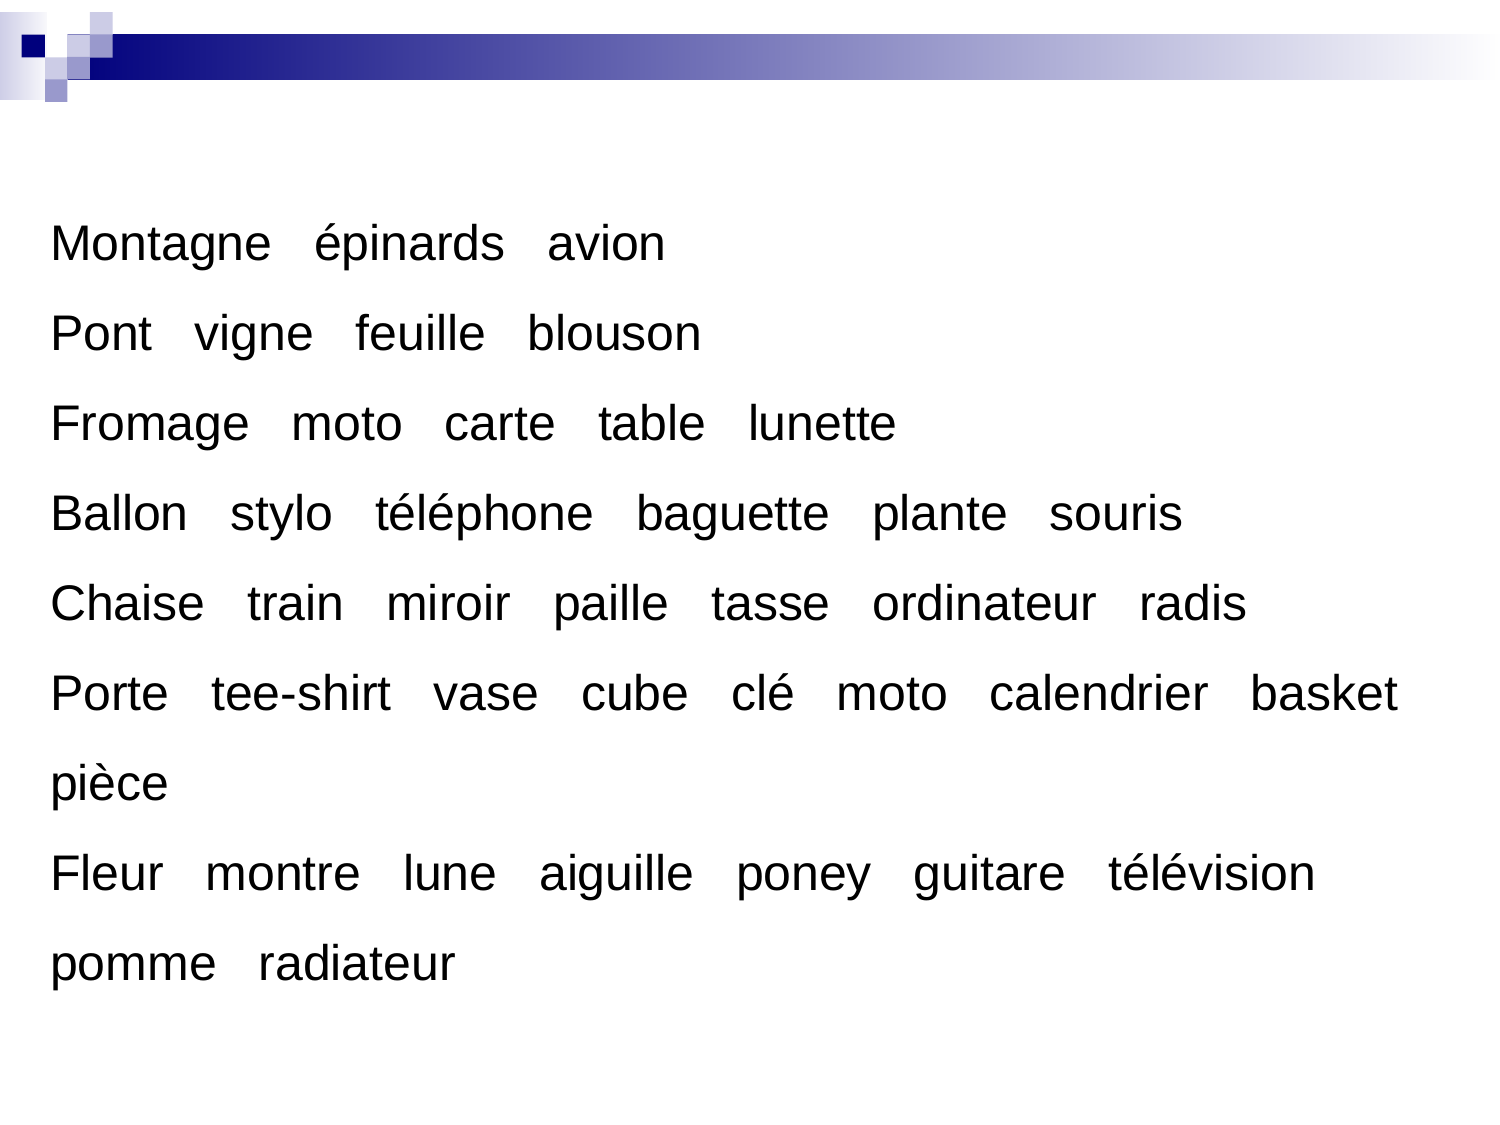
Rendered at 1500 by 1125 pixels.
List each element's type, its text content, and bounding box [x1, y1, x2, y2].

text_box Montagne épinards avion Pont vigne feuille blouson Fromage moto carte table lunette Ballon stylo téléphone baguette plante souris Chaise train miroir paille tasse ordinateur radis Porte tee-shirt vase cube clé moto calendrier basket pièce Fleur montre lune aiguille poney guitare télévision pomme radiateur [35, 172, 1483, 999]
